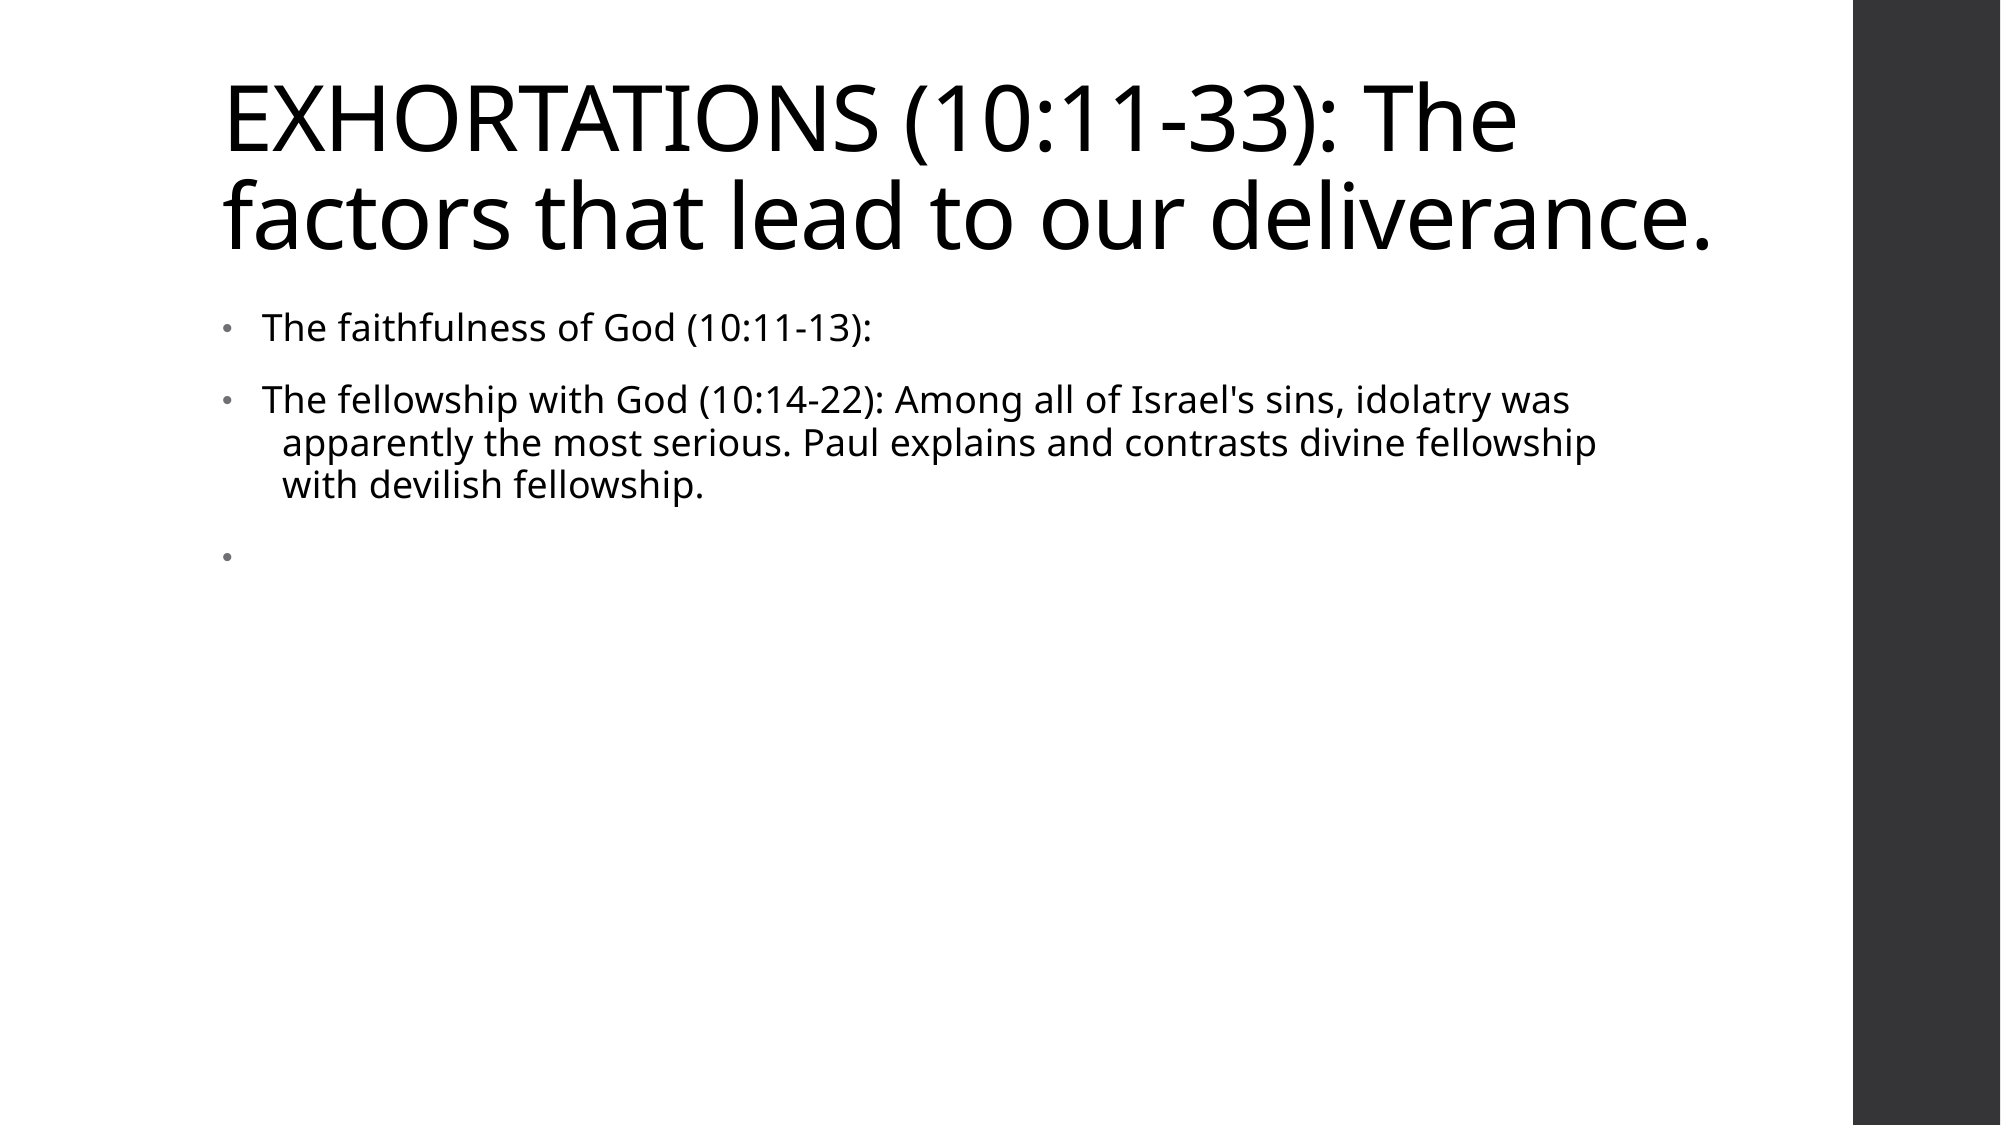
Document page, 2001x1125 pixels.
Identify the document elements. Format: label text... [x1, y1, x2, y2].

list The faithfulness of God (10:11-13): The fellowship with God (10:14-22): Among all of Israel's sins, idolatry was apparently the most serious. Paul explains and contrasts divine fellowship with devilish fellowship. [206, 299, 1617, 1014]
title EXHORTATIONS (10:11-33): The factors that lead to our deliverance. [206, 60, 1797, 278]
